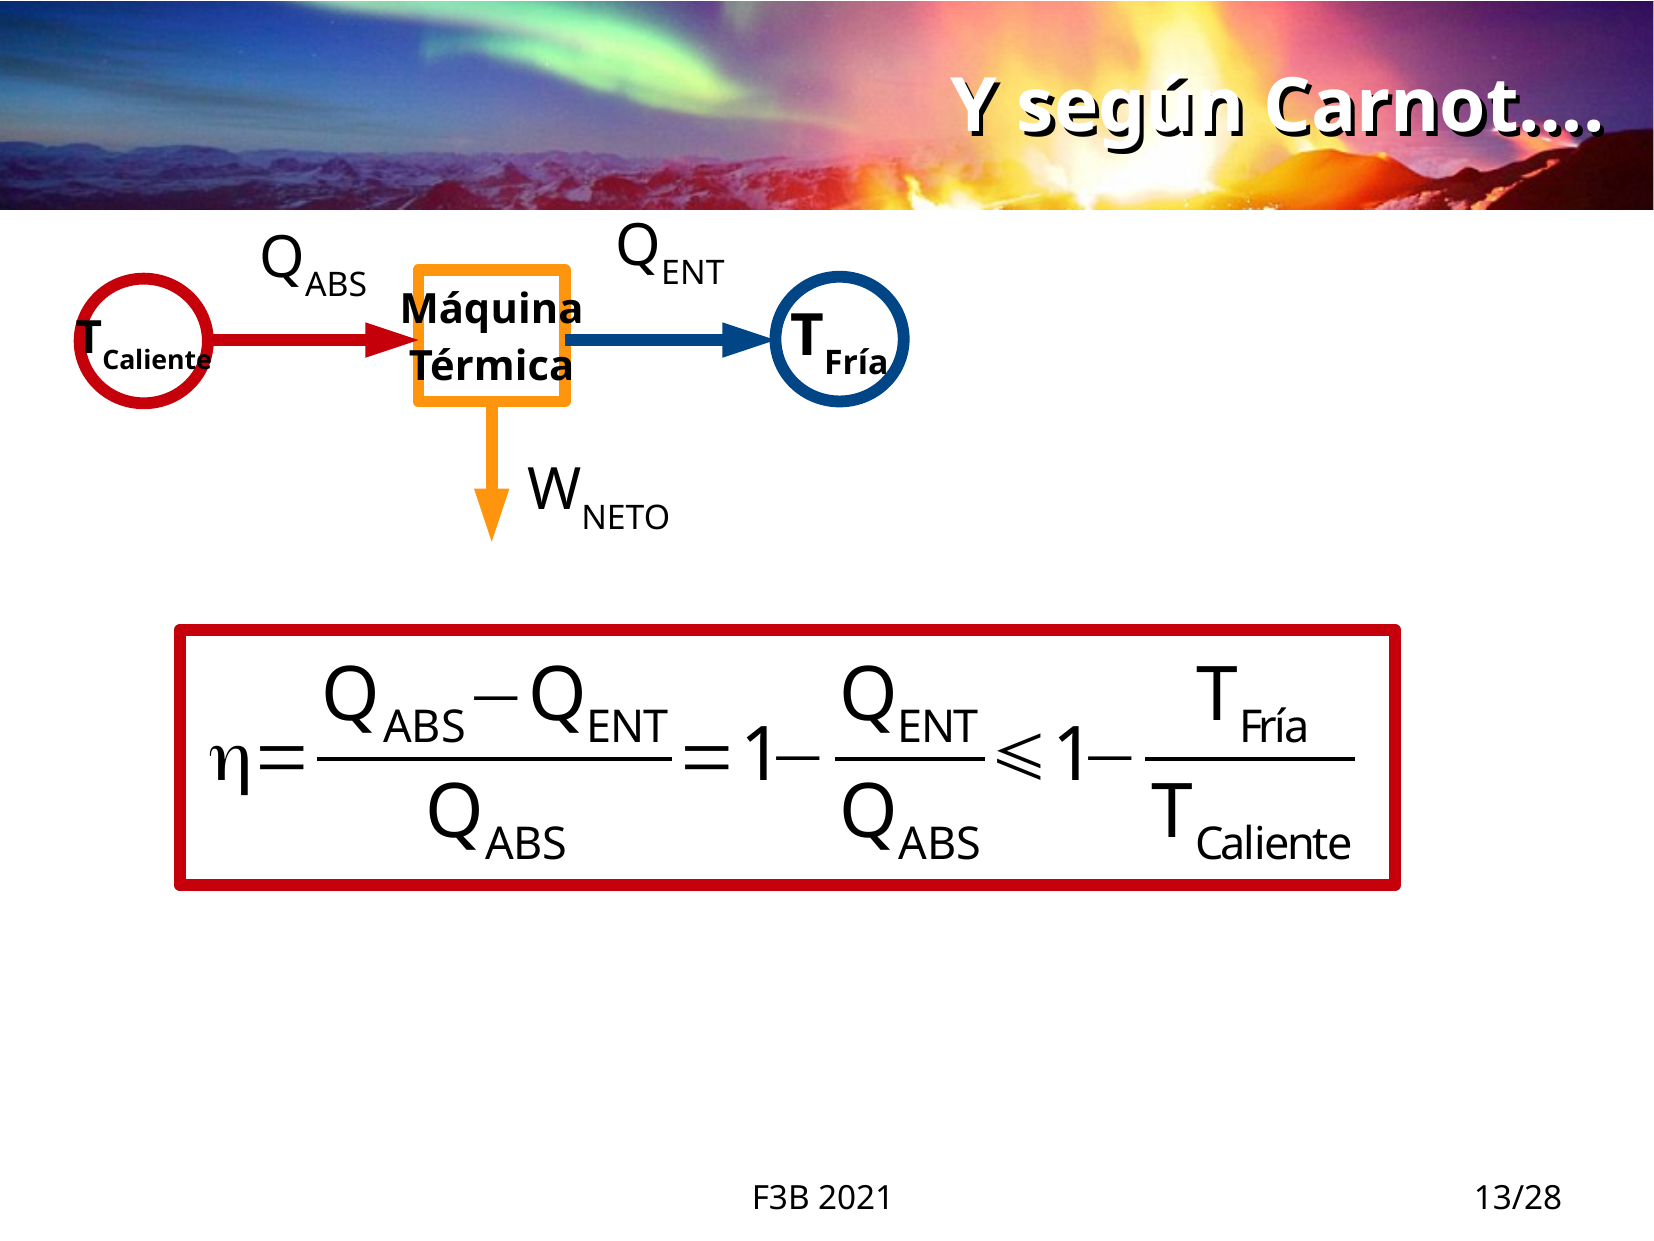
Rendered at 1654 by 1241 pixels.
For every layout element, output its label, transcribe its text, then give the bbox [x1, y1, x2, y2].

text_box Máquina Térmica [418, 269, 565, 402]
chart [199, 648, 1366, 871]
text_box WNETO [508, 440, 689, 572]
text_box TCaliente [79, 278, 208, 404]
picture [0, 1, 1654, 210]
text_box TFría [775, 276, 904, 402]
title Y según Carnot…. [45, 15, 1606, 191]
